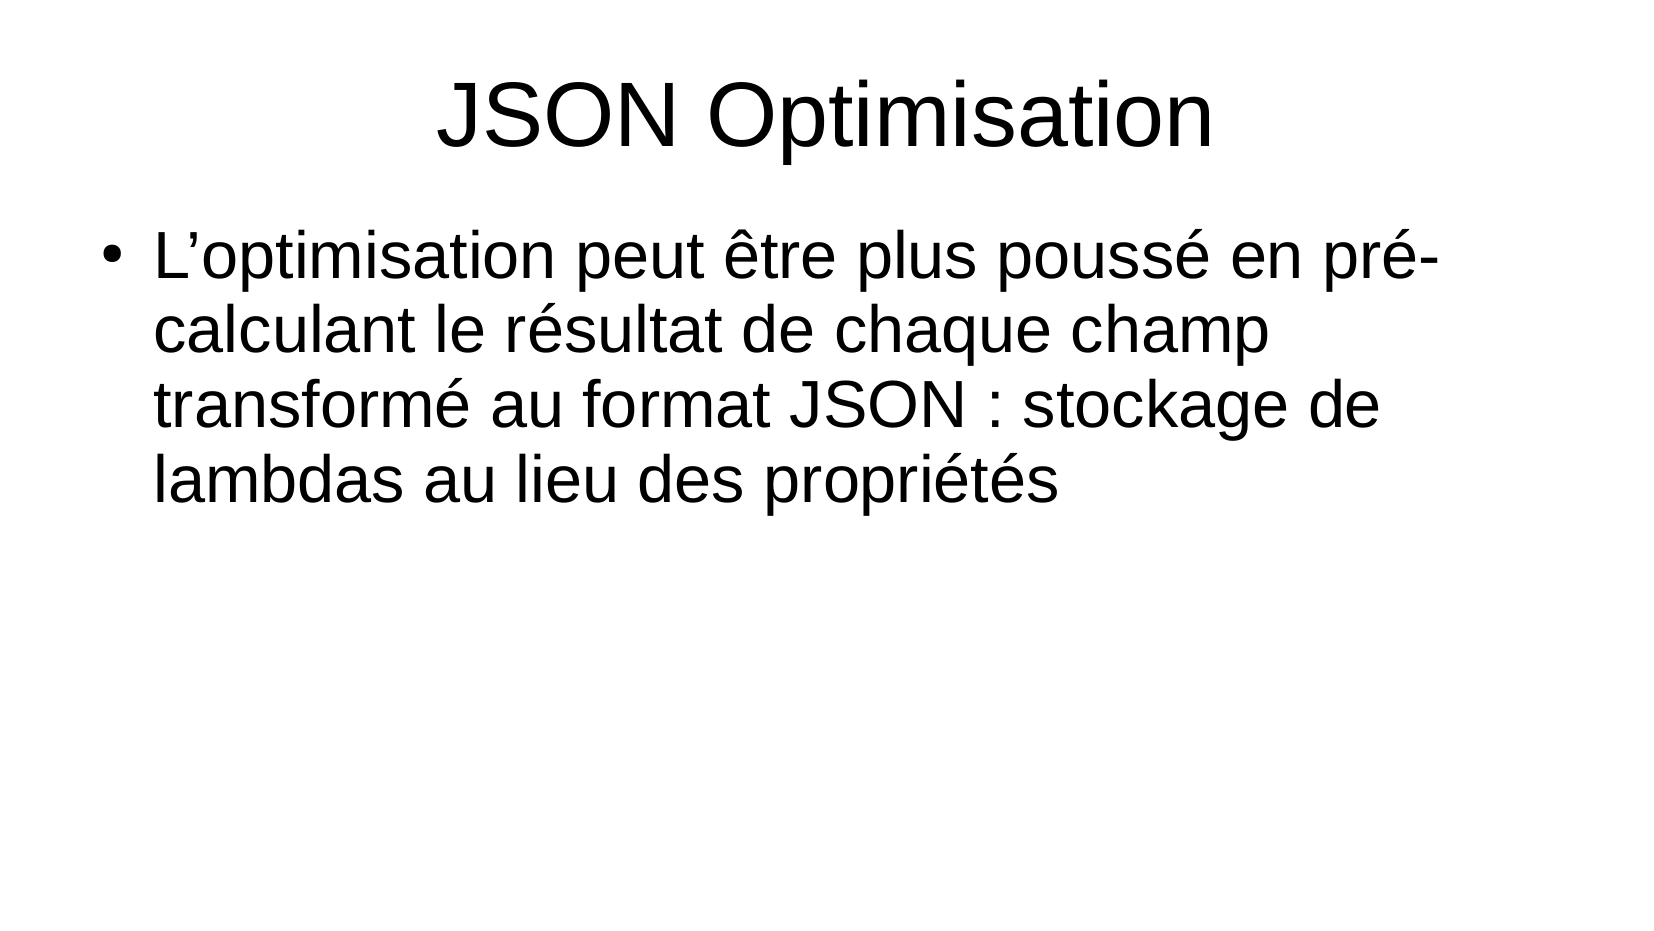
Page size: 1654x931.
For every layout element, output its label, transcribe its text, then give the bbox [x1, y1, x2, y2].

title JSON Optimisation [82, 37, 1571, 193]
list L’optimisation peut être plus poussé en pré-calculant le résultat de chaque champ transformé au format JSON : stockage de lambdas au lieu des propriétés [82, 217, 1571, 758]
